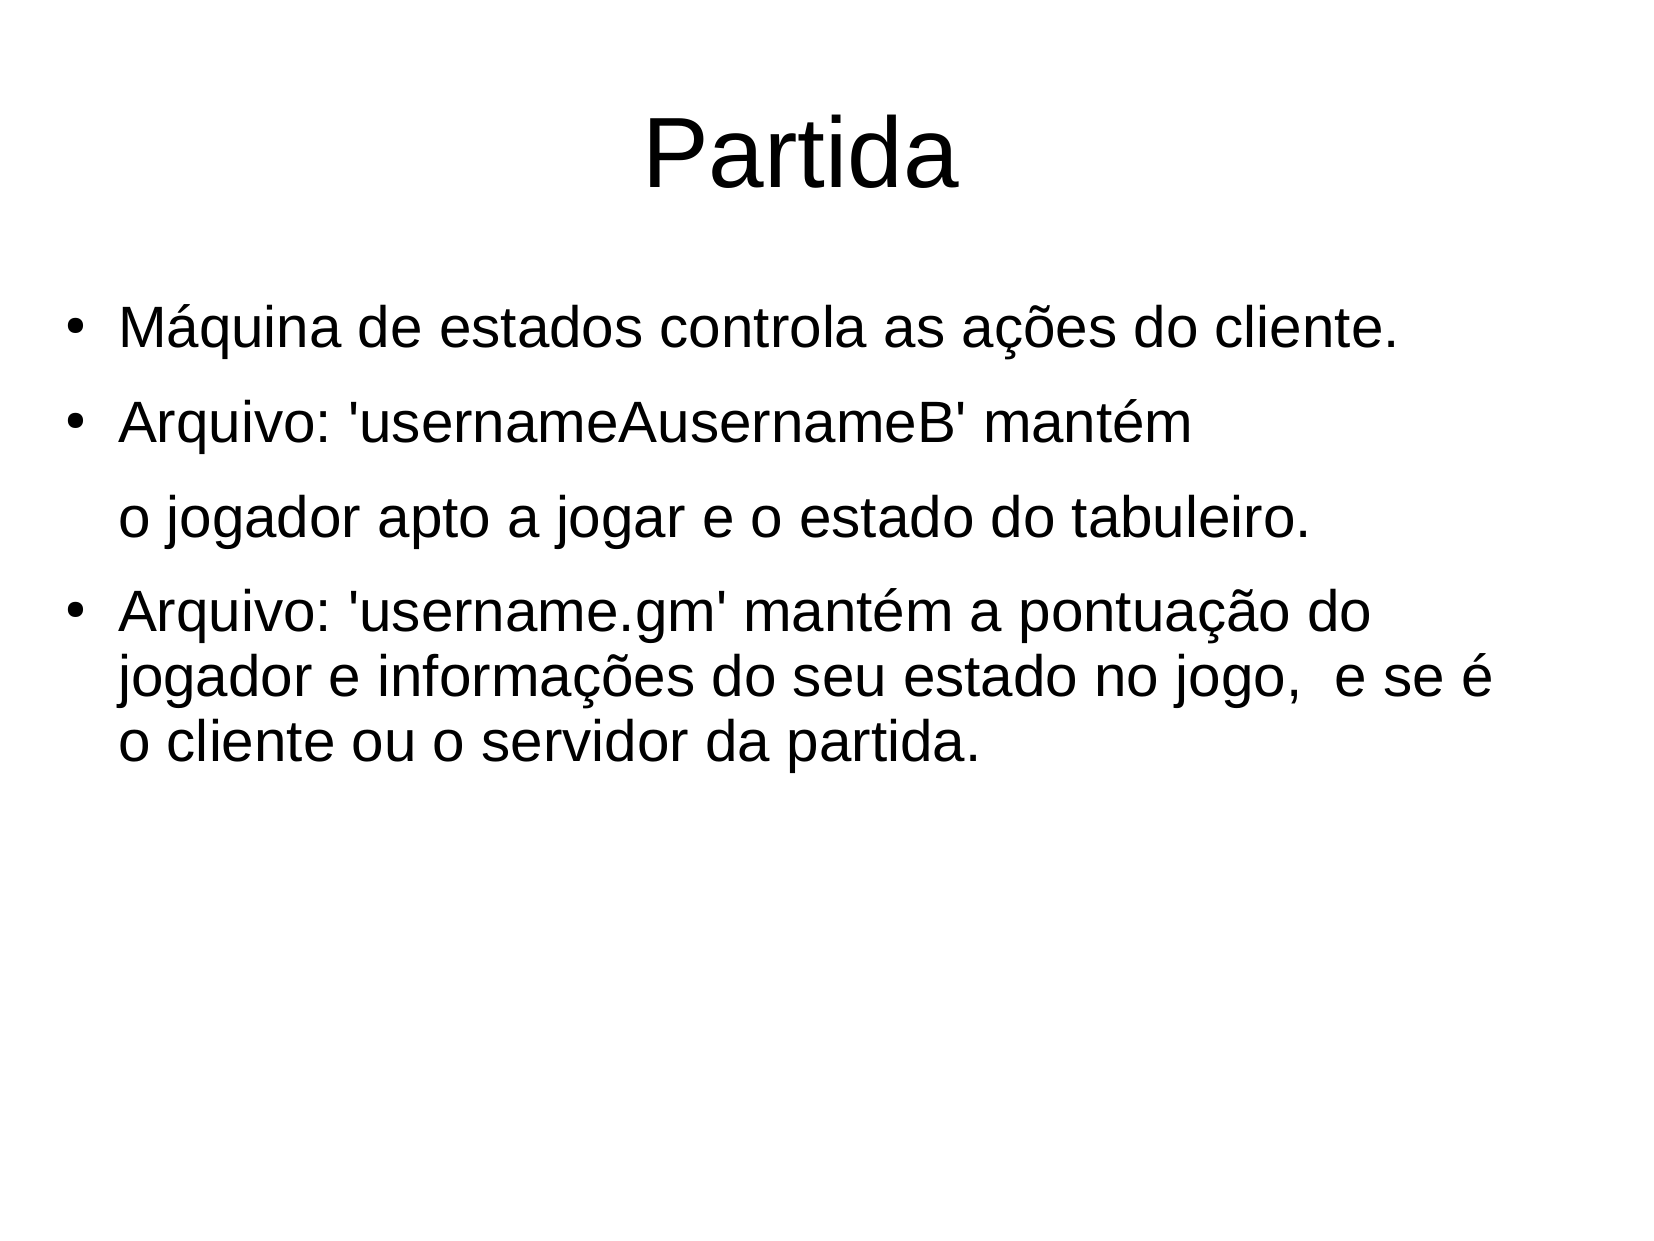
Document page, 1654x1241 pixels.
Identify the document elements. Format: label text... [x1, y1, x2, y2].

title Partida [82, 49, 1571, 257]
list Máquina de estados controla as ações do cliente. Arquivo: 'usernameAusernameB' mantém o jogador apto a jogar e o estado do tabuleiro. Arquivo: 'username.gm' mantém a pontuação do jogador e informações do seu estado no jogo, e se é o cliente ou o servidor da partida. [47, 295, 1536, 1015]
